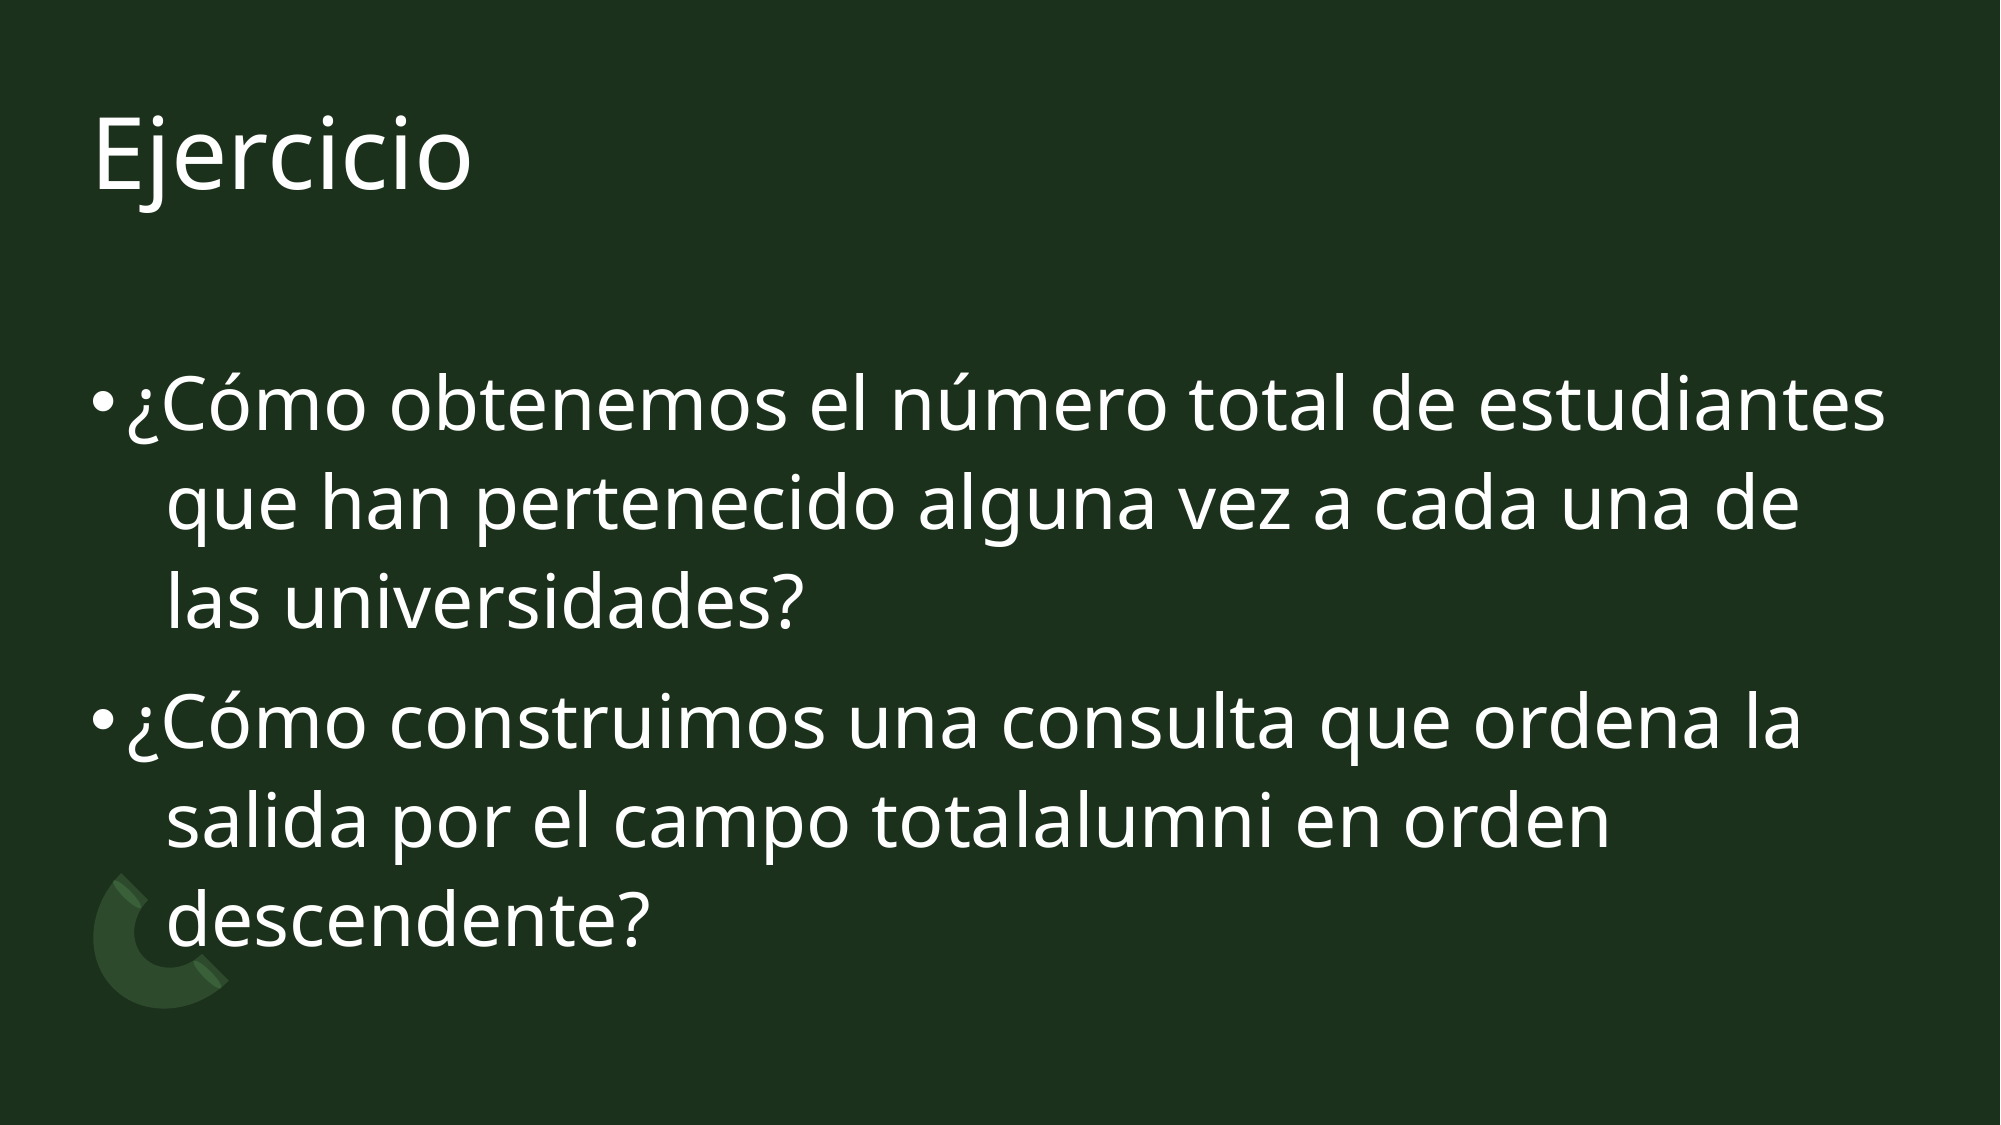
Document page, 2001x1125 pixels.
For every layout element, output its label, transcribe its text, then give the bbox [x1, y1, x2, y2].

title Ejercicio [90, 90, 1910, 309]
list ¿Cómo obtenemos el número total de estudiantes que han pertenecido alguna vez a cada una de las universidades? ¿Cómo construimos una consulta que ordena la salida por el campo totalalumni en orden descendente? [90, 346, 1910, 1000]
